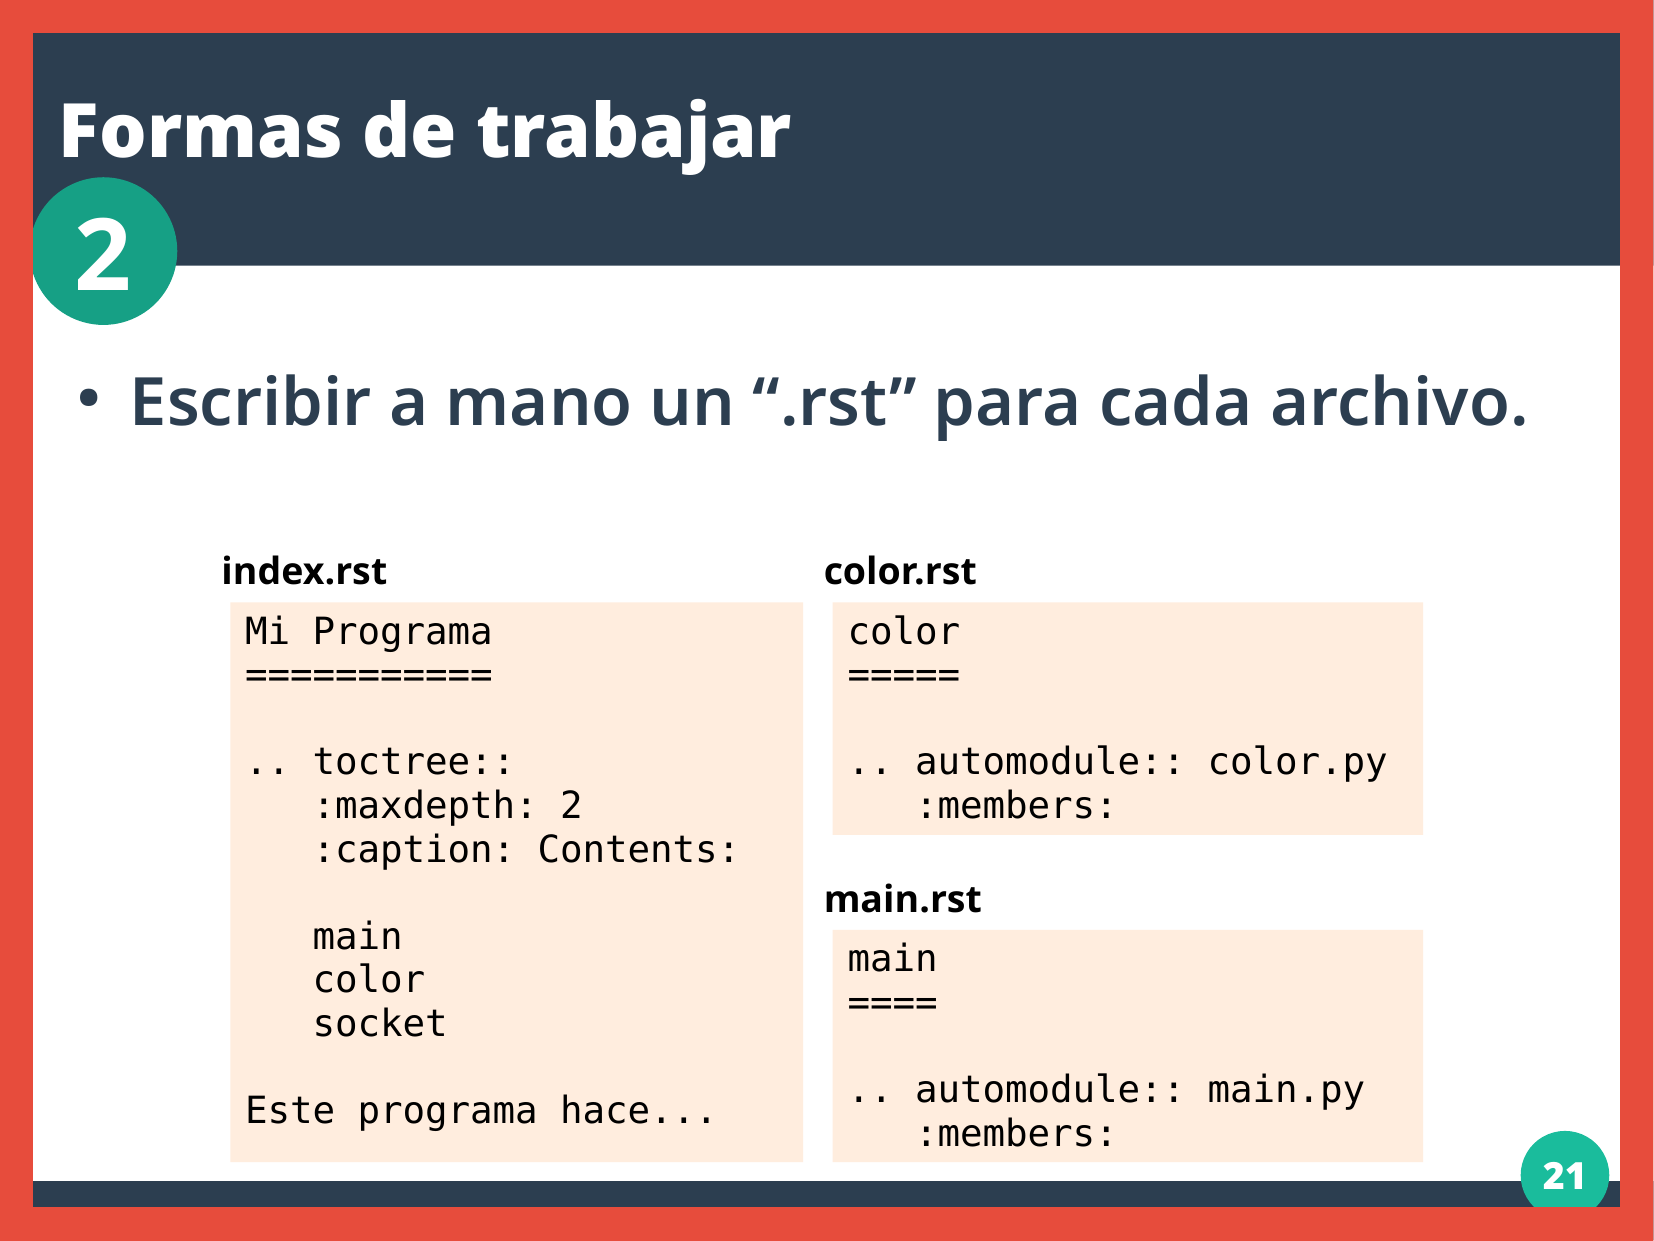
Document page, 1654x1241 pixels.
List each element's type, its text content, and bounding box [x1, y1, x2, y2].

text_box color ===== .. automodule:: color.py :members: [832, 602, 1424, 835]
text_box main ==== .. automodule:: main.py :members: [832, 929, 1424, 1163]
text_box Mi Programa =========== .. toctree:: :maxdepth: 2 :caption: Contents: main color socket Este programa hace... [230, 602, 804, 1163]
text_box index.rst [206, 537, 709, 596]
text_box main.rst [809, 865, 1312, 924]
title Formas de trabajar [59, 49, 1595, 207]
text_box 2 [33, 177, 178, 325]
text_box color.rst [809, 537, 1312, 596]
list Escribir a mano un “.rst” para cada archivo. [59, 354, 1595, 739]
